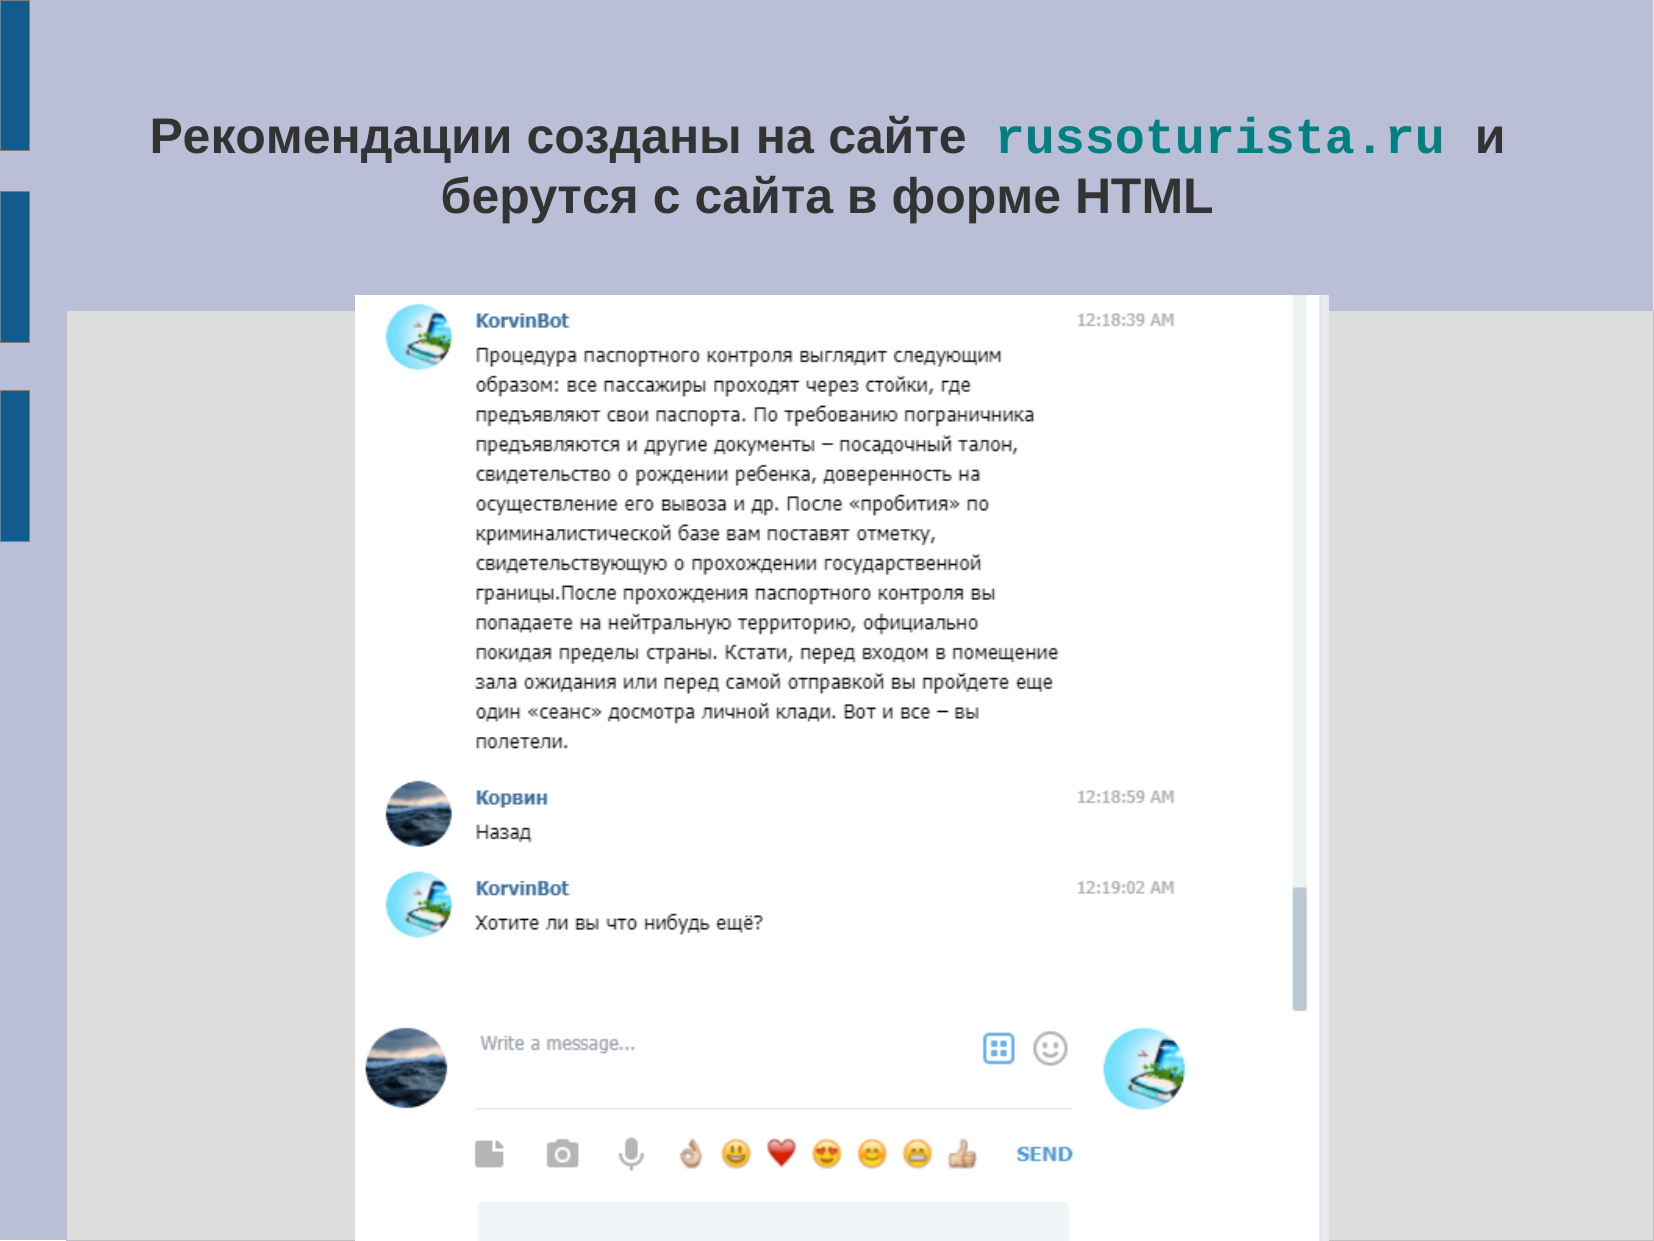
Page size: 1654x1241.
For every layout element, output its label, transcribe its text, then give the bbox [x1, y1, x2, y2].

picture [355, 295, 1329, 1241]
title Рекомендации созданы на сайте russoturista.ru и берутся с сайта в форме HTML [121, 91, 1534, 299]
